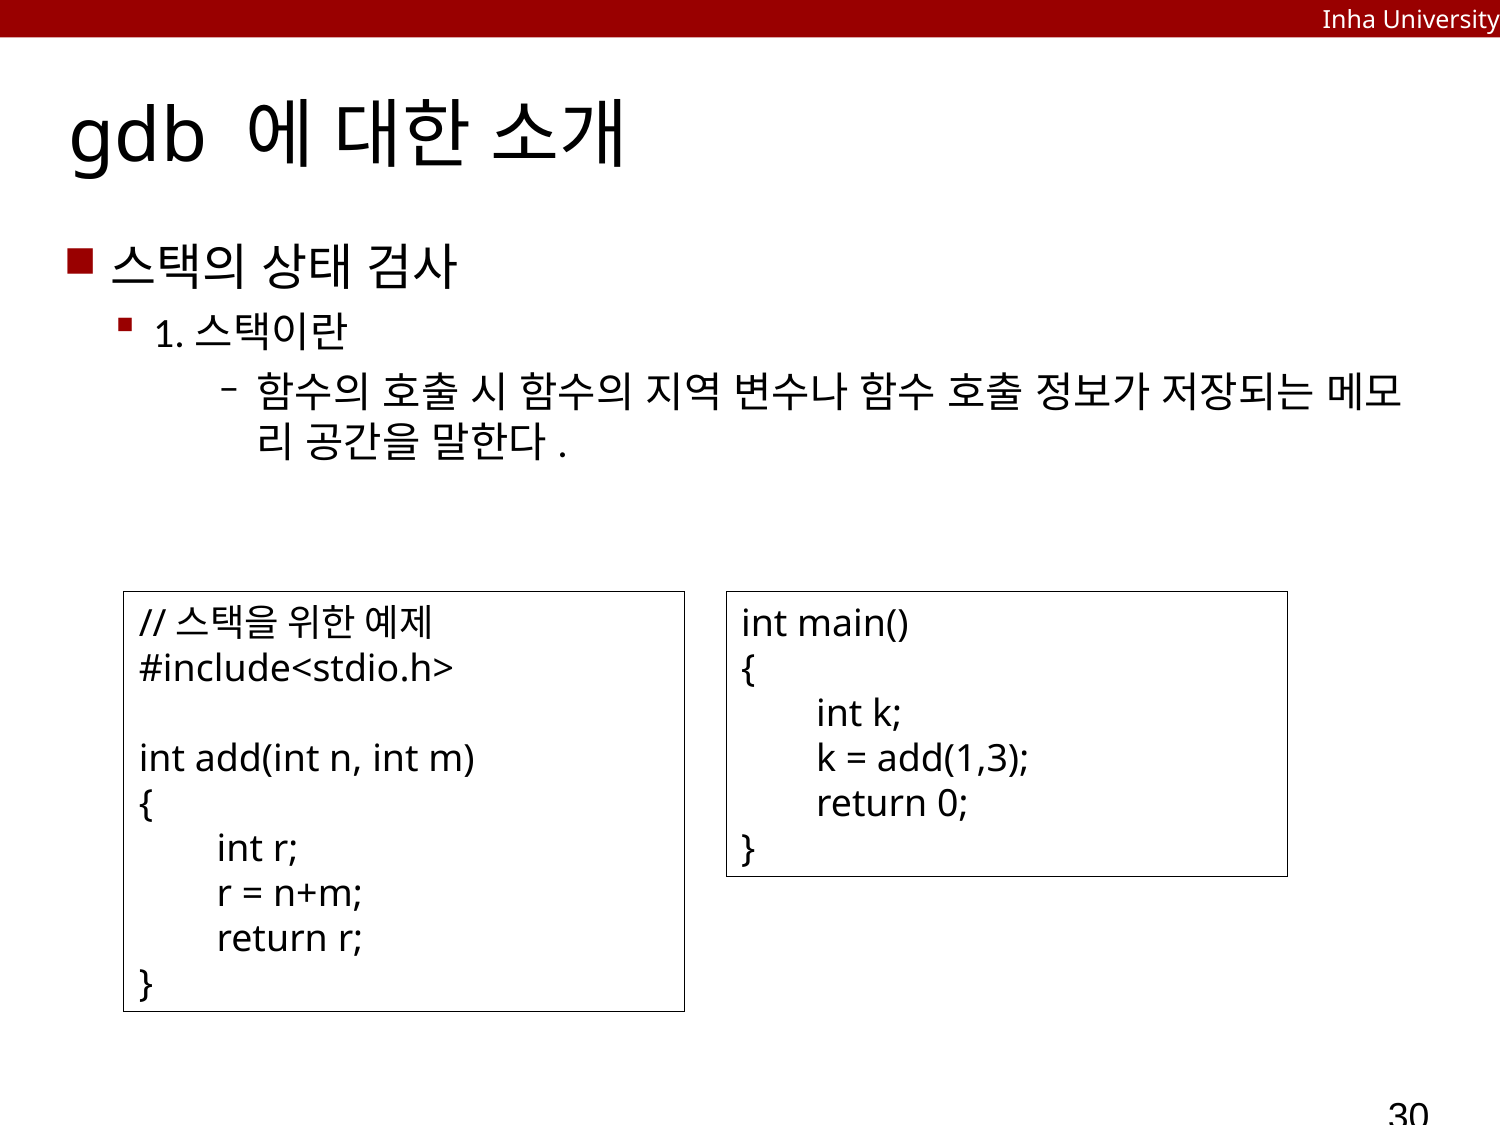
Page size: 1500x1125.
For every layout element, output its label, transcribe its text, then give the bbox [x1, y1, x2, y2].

text_box int main() { int k; k = add(1,3); return 0; } [726, 591, 1288, 877]
text_box //스택을 위한 예제 #include<stdio.h> int add(int n, int m) { int r; r = n+m; return r; } [123, 591, 685, 1012]
text_box [0, 0, 1500, 38]
text_box Inha University [1322, 3, 1500, 33]
list 스택의 상태 검사 1.스택이란 함수의 호출 시 함수의 지역 변수나 함수 호출 정보가 저장되는 메모리 공간을 말한다. [62, 229, 1438, 1050]
title gdb 에 대한 소개 [62, 41, 1438, 221]
